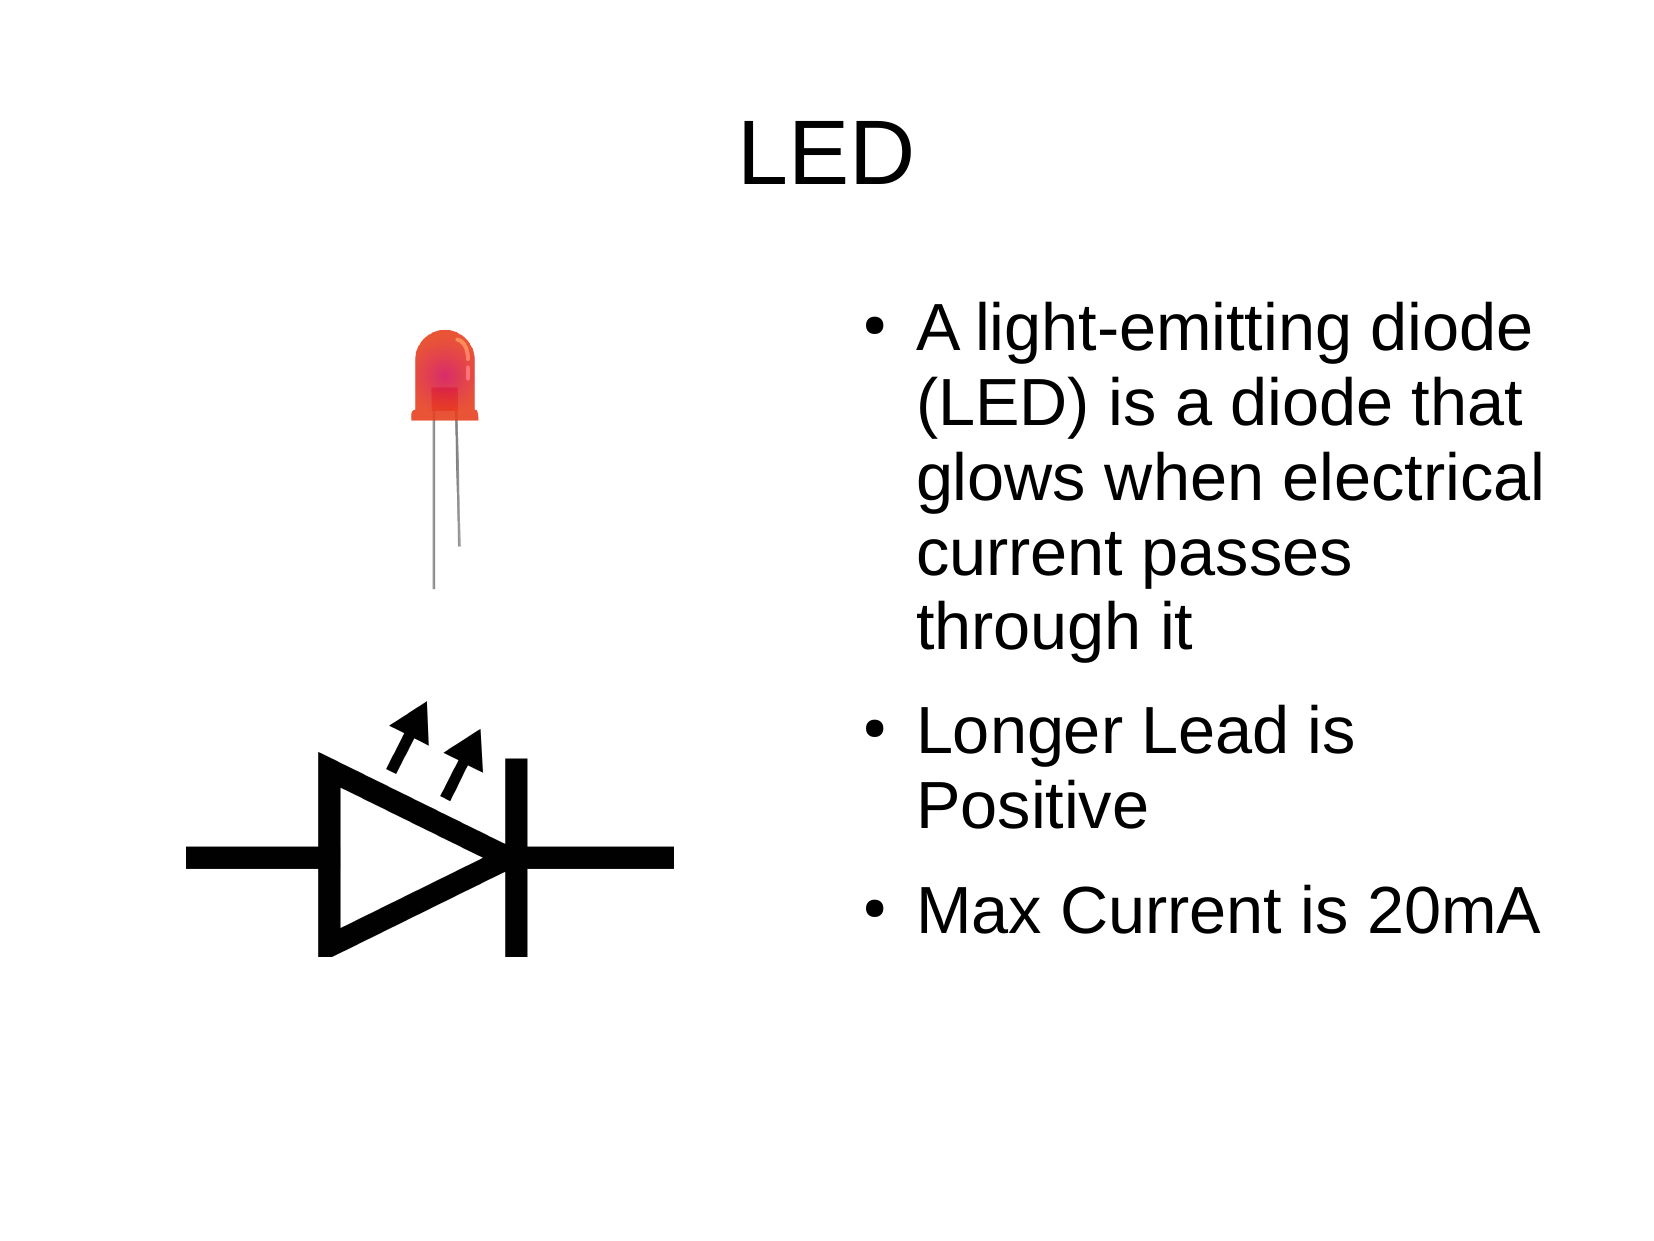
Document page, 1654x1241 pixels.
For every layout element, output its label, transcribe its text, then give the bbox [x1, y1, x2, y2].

title LED [82, 49, 1571, 257]
picture [186, 701, 674, 957]
picture [239, 290, 652, 634]
list A light-emitting diode (LED) is a diode that glows when electrical current passes through it Longer Lead is Positive Max Current is 20mA [845, 290, 1572, 1010]
